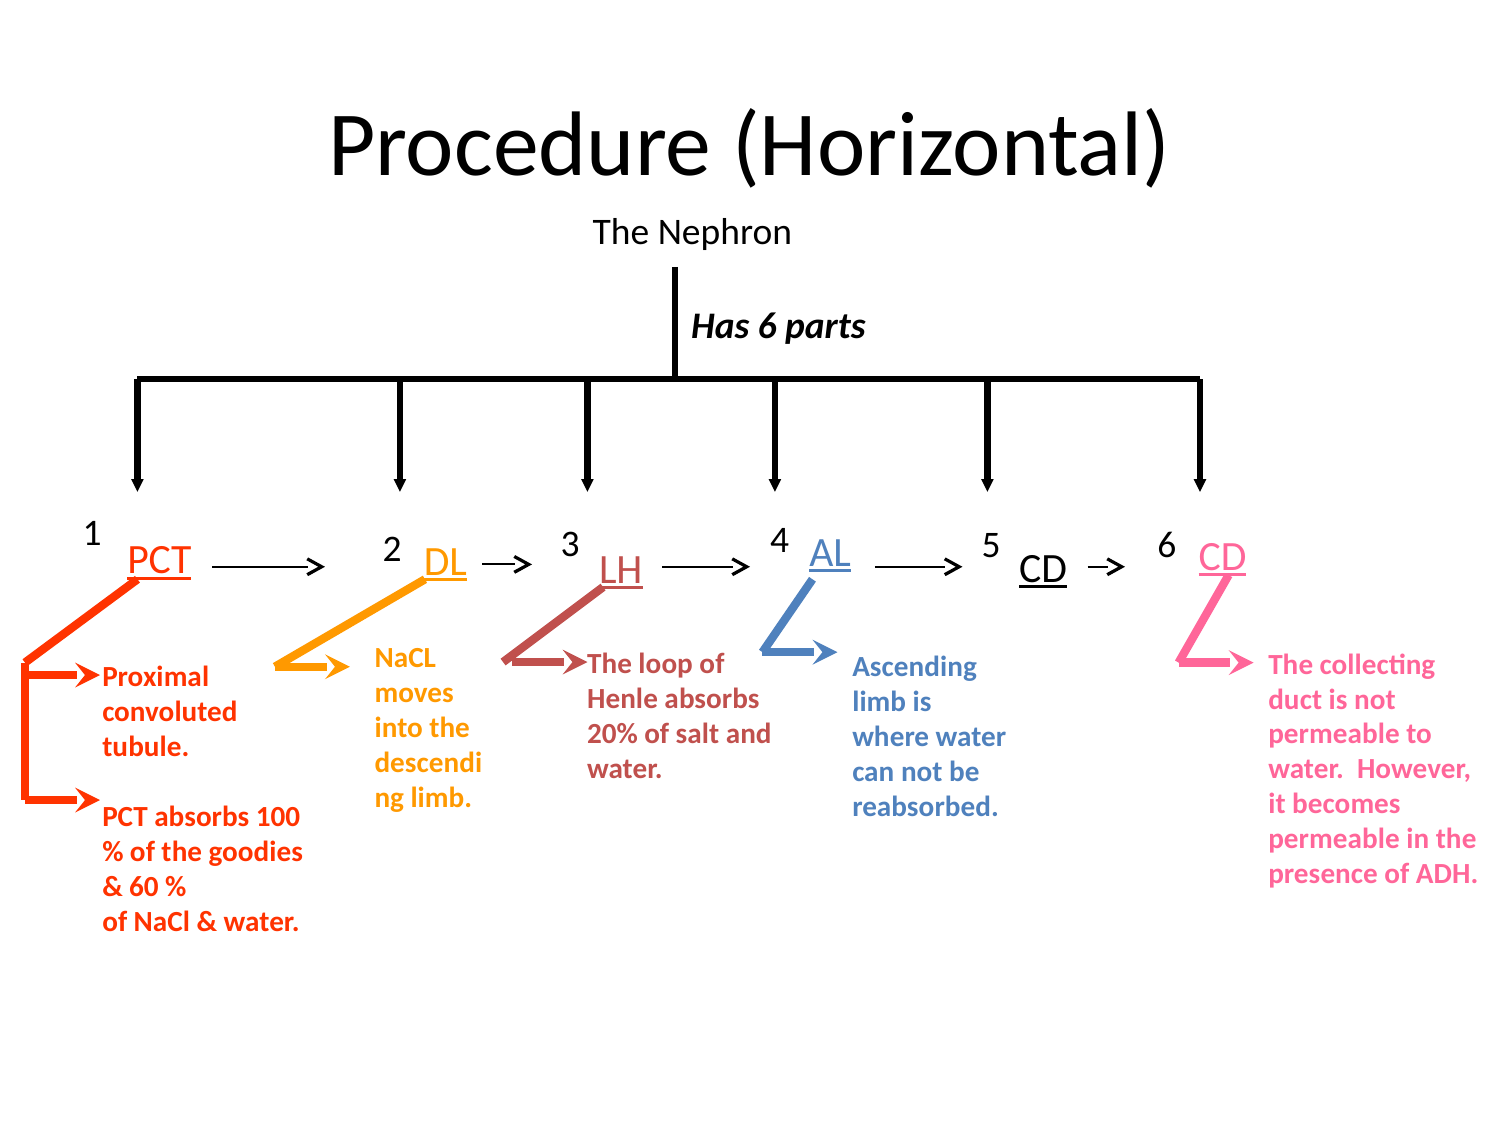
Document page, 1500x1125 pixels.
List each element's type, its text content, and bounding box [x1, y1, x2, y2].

text_box LH [584, 534, 658, 600]
text_box 3 [545, 512, 595, 572]
text_box Proximal convoluted tubule. PCT absorbs 100 % of the goodies & 60 % of NaCl & water. [87, 650, 328, 945]
text_box The loop of Henle absorbs 20% of salt and water. [572, 637, 788, 792]
text_box 2 [367, 516, 417, 577]
text_box PCT [112, 524, 207, 590]
text_box 4 [755, 507, 804, 568]
text_box Ascending limb is where water can not be reabsorbed. [837, 639, 1028, 830]
text_box AL [794, 517, 867, 583]
text_box The Nephron [577, 199, 808, 260]
text_box Has 6 parts [676, 294, 881, 354]
text_box The collecting duct is not permeable to water. However, it becomes permeable in the presence of ADH. [1253, 637, 1494, 898]
text_box 6 [1142, 513, 1192, 573]
text_box 5 [966, 513, 1016, 573]
text_box NaCL moves into the descending limb. [359, 631, 500, 821]
text_box CD [1183, 520, 1262, 586]
text_box DL [408, 526, 482, 592]
text_box CD [1004, 533, 1083, 599]
text_box 1 [67, 500, 117, 560]
title Procedure (Horizontal) [75, 45, 1425, 233]
